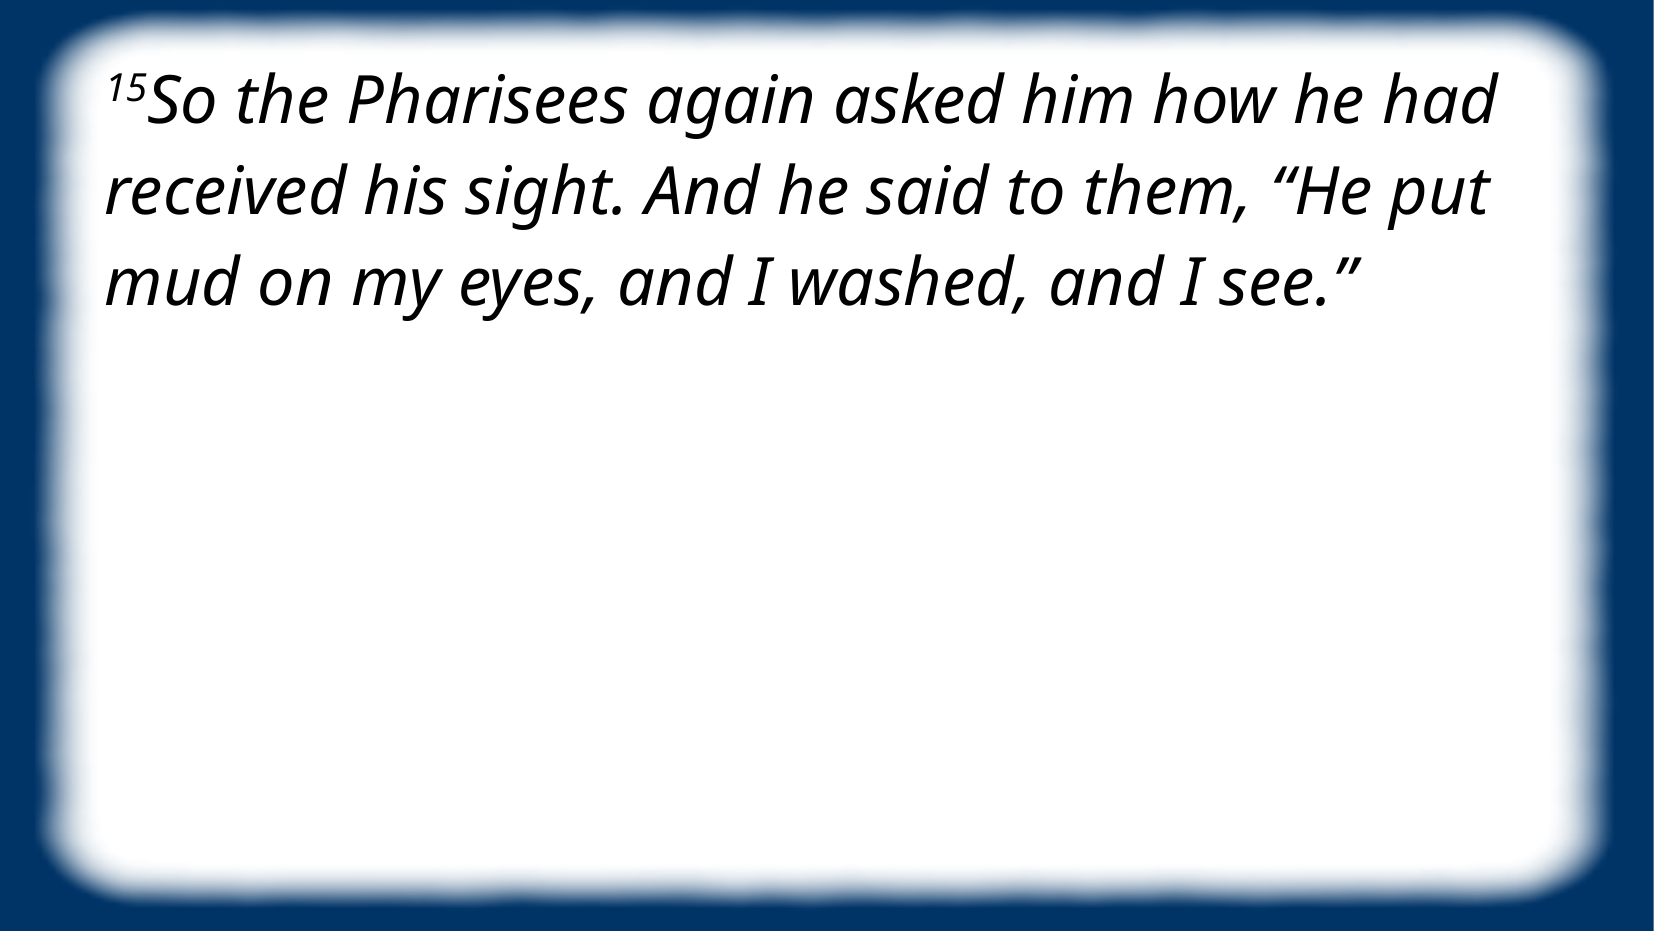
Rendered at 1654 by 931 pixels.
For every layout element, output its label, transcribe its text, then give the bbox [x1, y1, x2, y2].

picture [0, 0, 1654, 931]
text_box 15So the Pharisees again asked him how he had received his sight. And he said to them, “He put mud on my eyes, and I washed, and I see.” [90, 45, 1561, 327]
